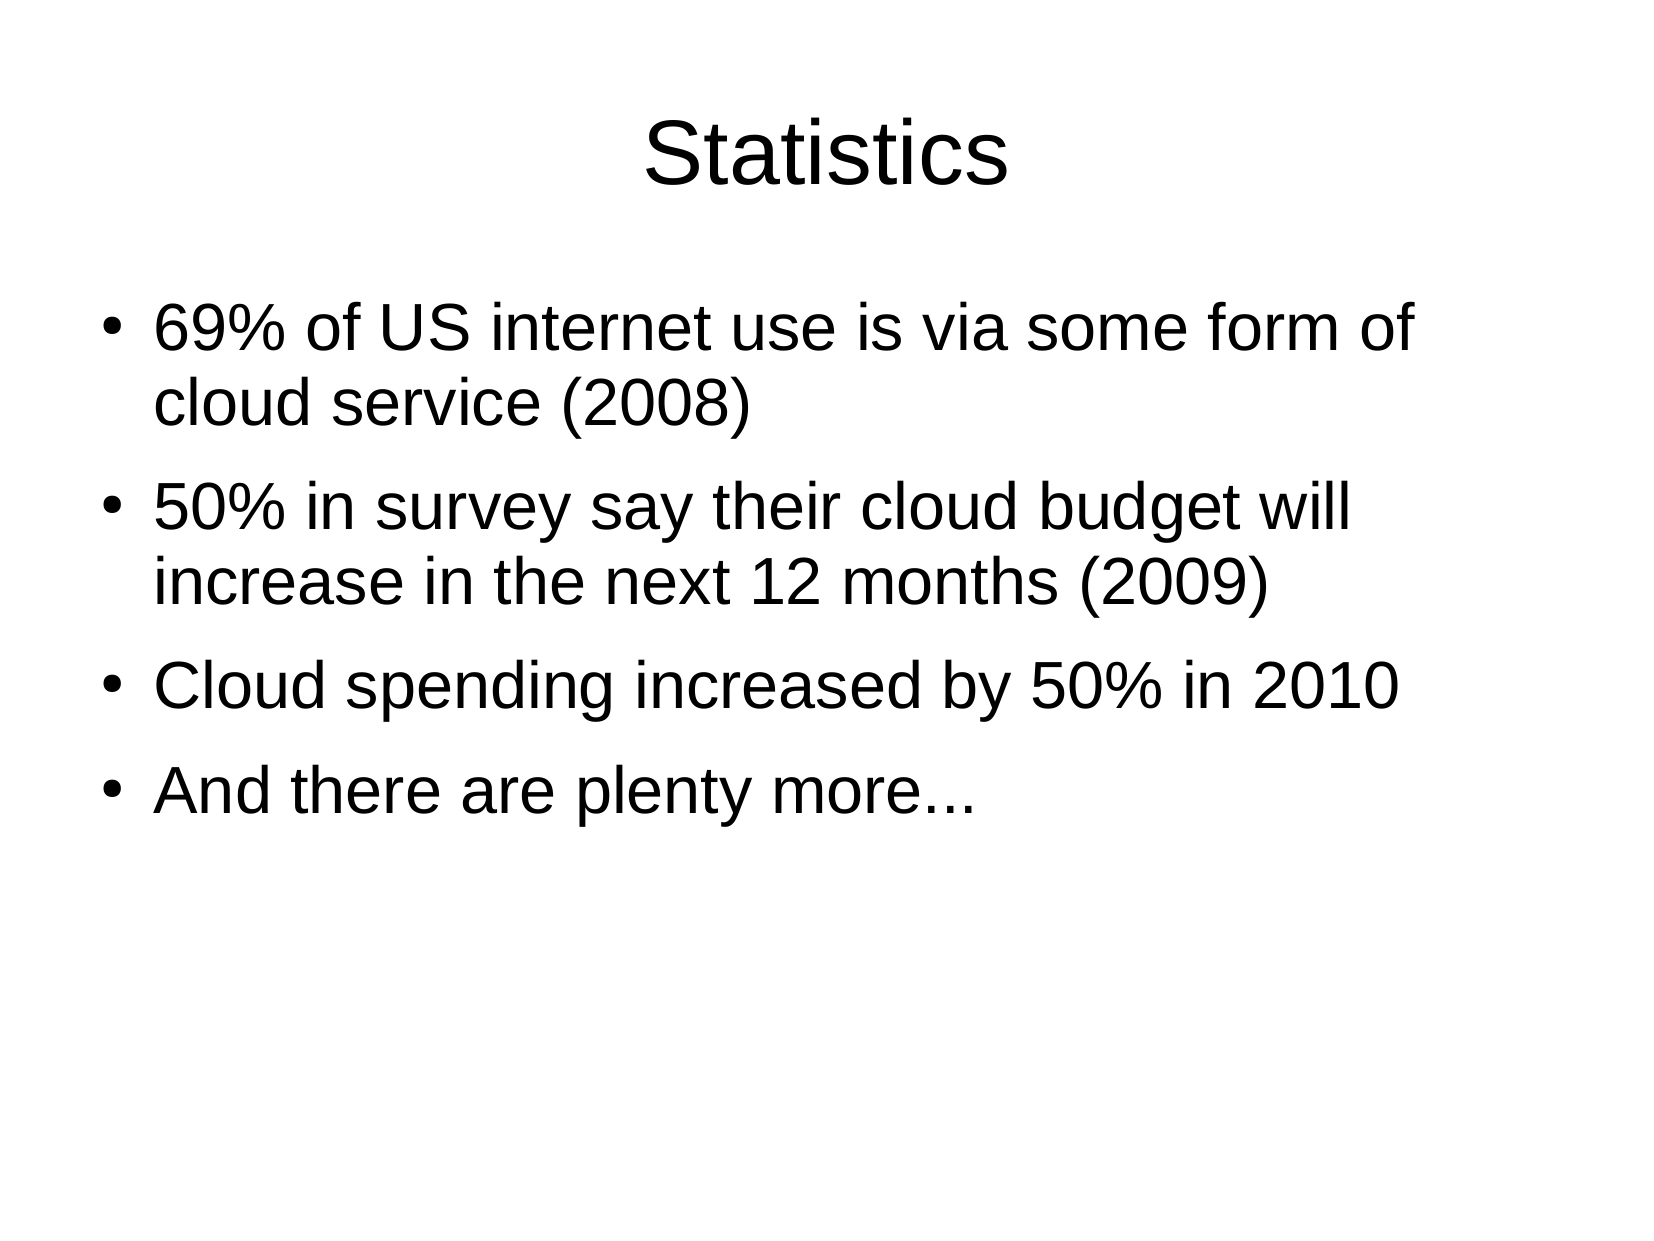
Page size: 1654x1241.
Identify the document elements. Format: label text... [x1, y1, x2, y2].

list 69% of US internet use is via some form of cloud service (2008) 50% in survey say their cloud budget will increase in the next 12 months (2009) Cloud spending increased by 50% in 2010 And there are plenty more... [82, 290, 1538, 1010]
title Statistics [82, 49, 1571, 257]
